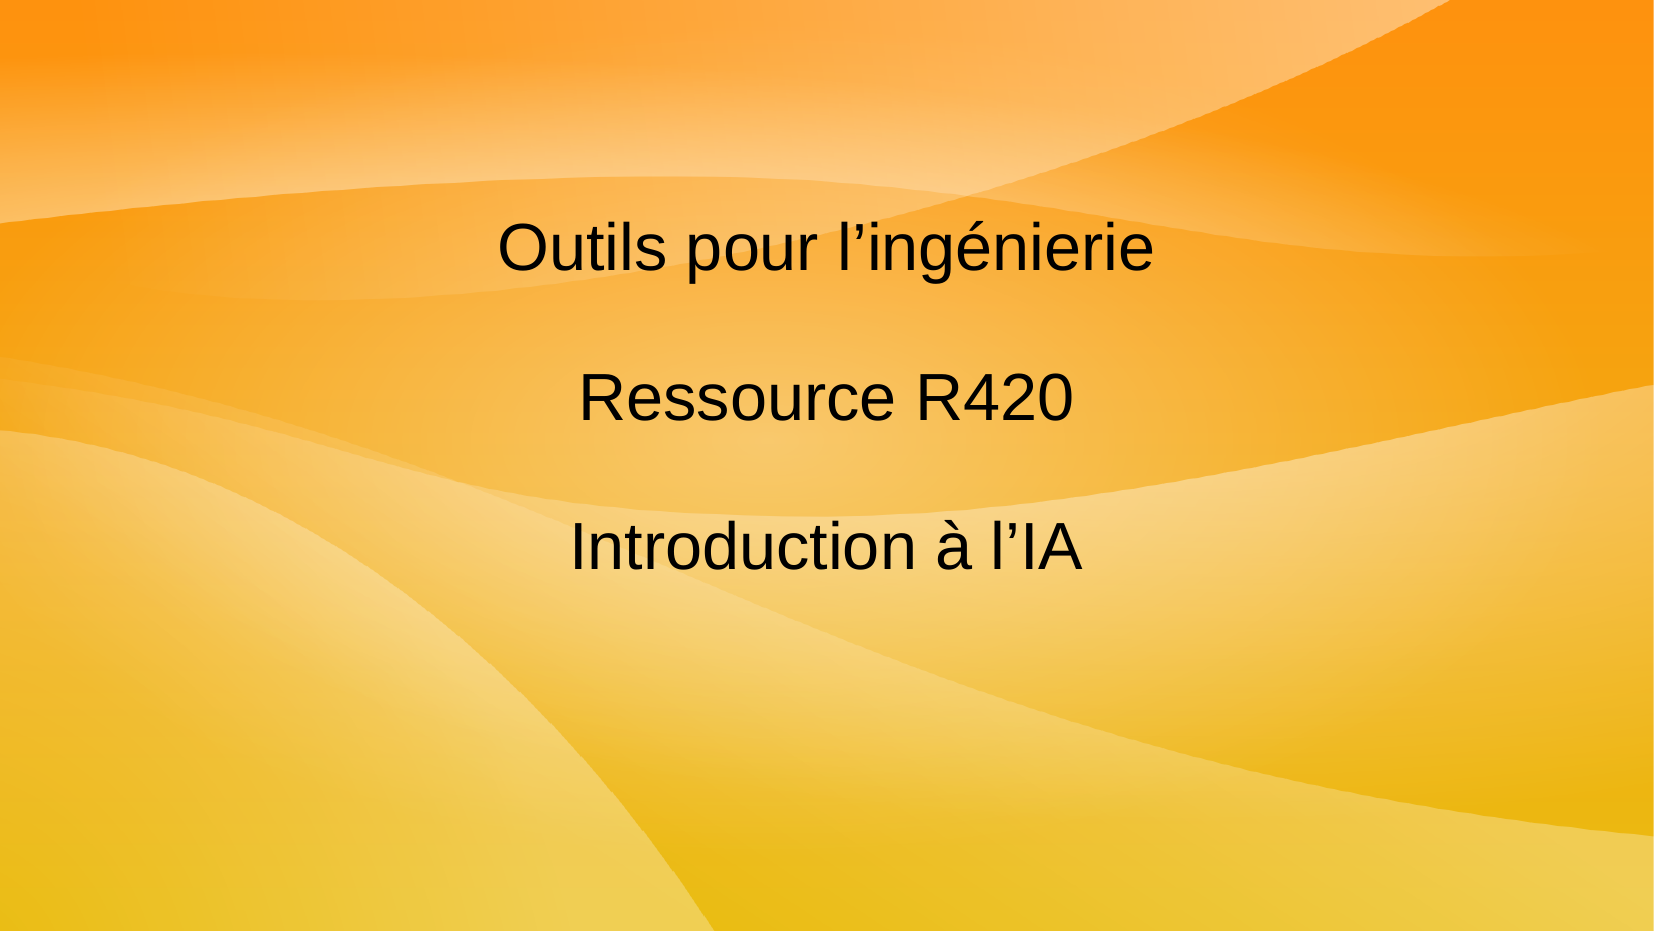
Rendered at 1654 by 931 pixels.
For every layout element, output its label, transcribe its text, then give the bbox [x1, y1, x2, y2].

picture [0, 0, 1654, 931]
subtitle Outils pour l’ingénierie Ressource R420 Introduction à l’IA [82, 37, 1571, 757]
